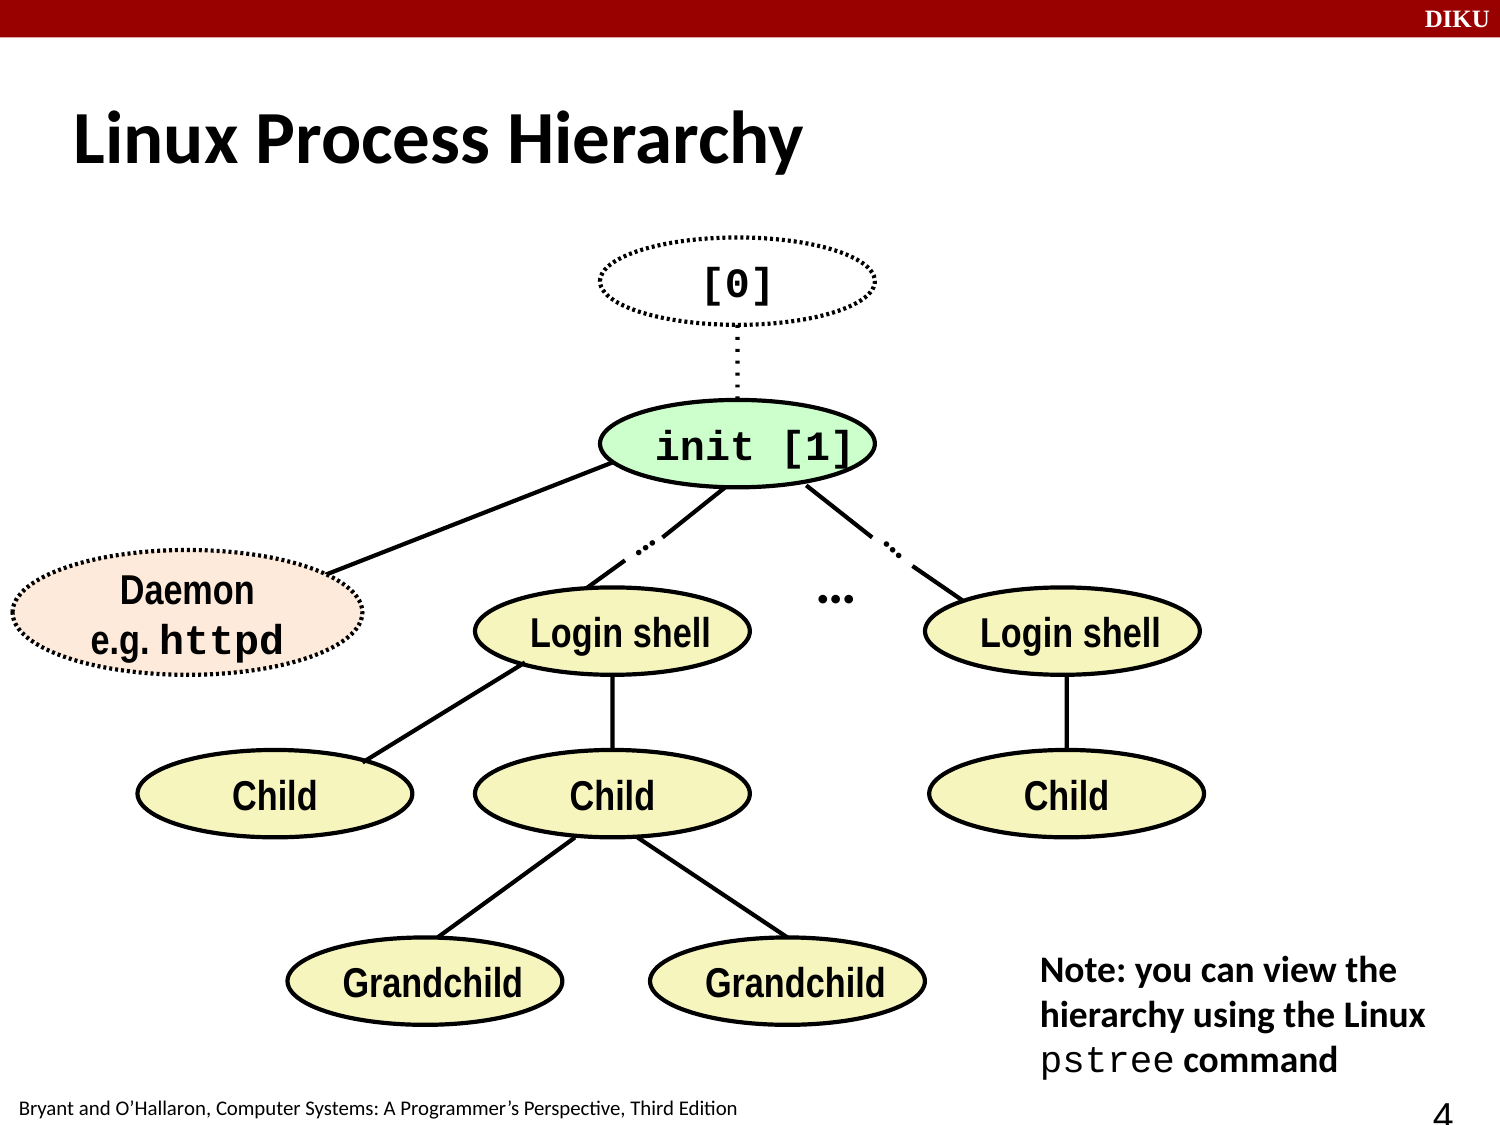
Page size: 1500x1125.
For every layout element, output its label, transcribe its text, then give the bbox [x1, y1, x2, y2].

text_box Child [137, 749, 413, 838]
text_box Daemon e.g. httpd [12, 549, 363, 675]
text_box Child [474, 749, 750, 838]
text_box … [800, 537, 872, 623]
text_box [0] [600, 237, 875, 325]
text_box Linux Process Hierarchy [58, 71, 1304, 197]
text_box … [843, 518, 926, 601]
text_box Login shell [474, 587, 750, 675]
text_box Note: you can view the hierarchy using the Linux pstree command [1025, 937, 1484, 1088]
text_box Grandchild [287, 937, 563, 1025]
text_box Login shell [924, 587, 1200, 675]
text_box … [612, 518, 693, 600]
text_box Child [929, 749, 1205, 838]
text_box Grandchild [650, 937, 925, 1025]
text_box init [1] [600, 399, 875, 488]
